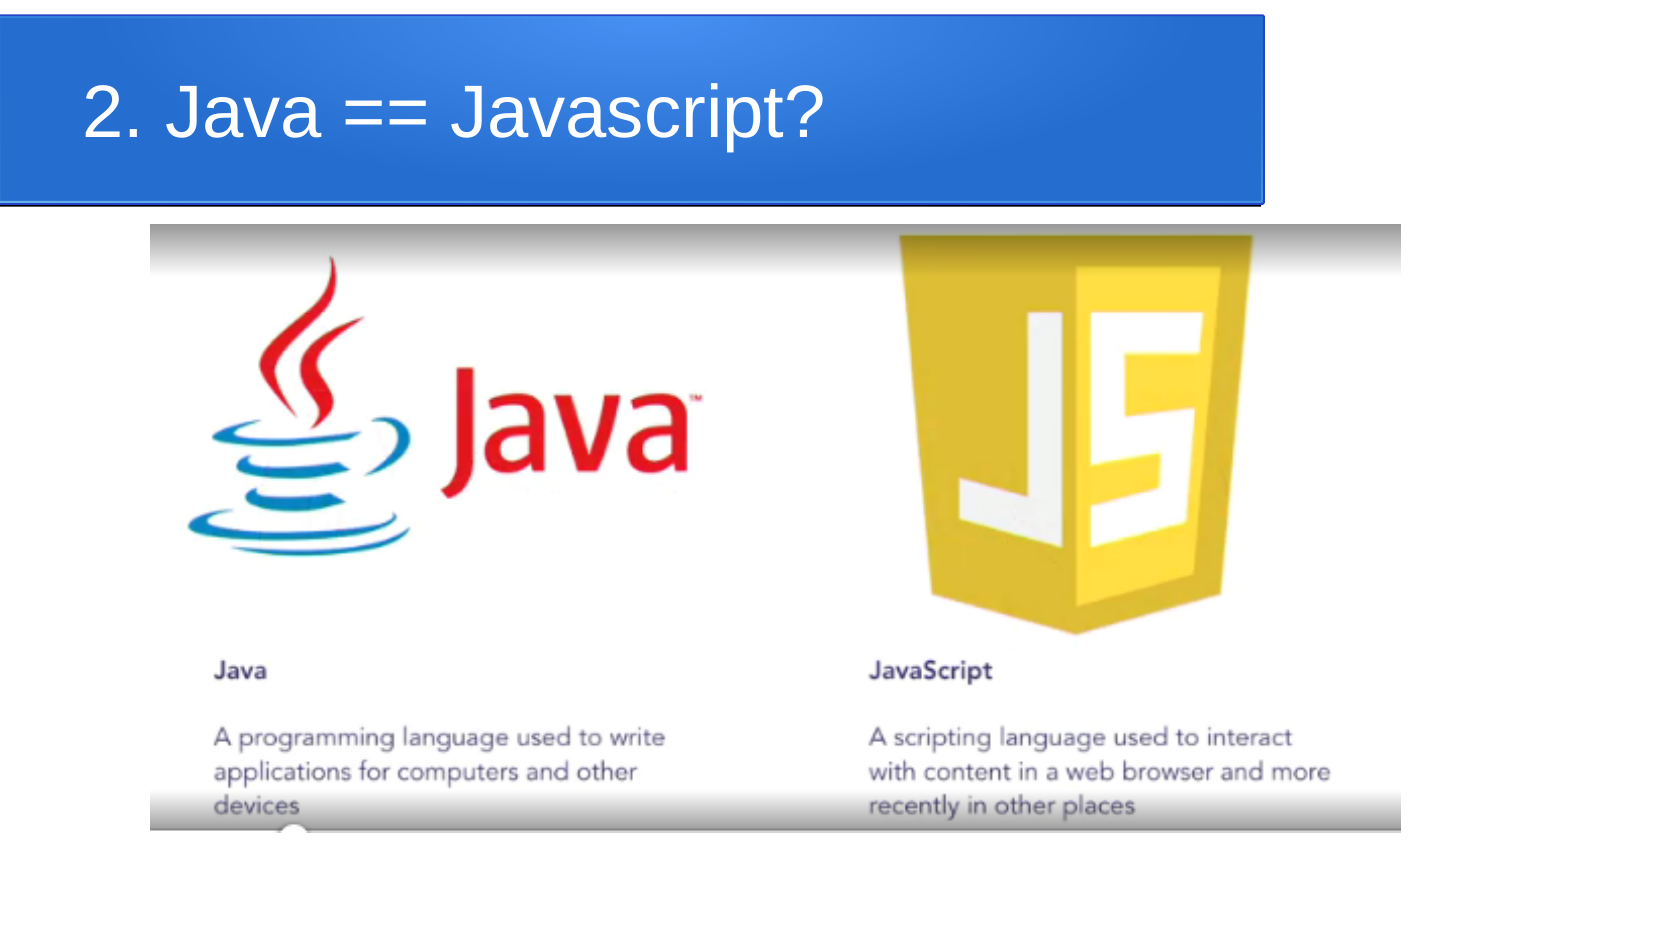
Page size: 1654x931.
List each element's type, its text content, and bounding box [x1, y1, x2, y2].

title 2. Java == Javascript? [82, 35, 1235, 189]
picture [150, 224, 1401, 833]
